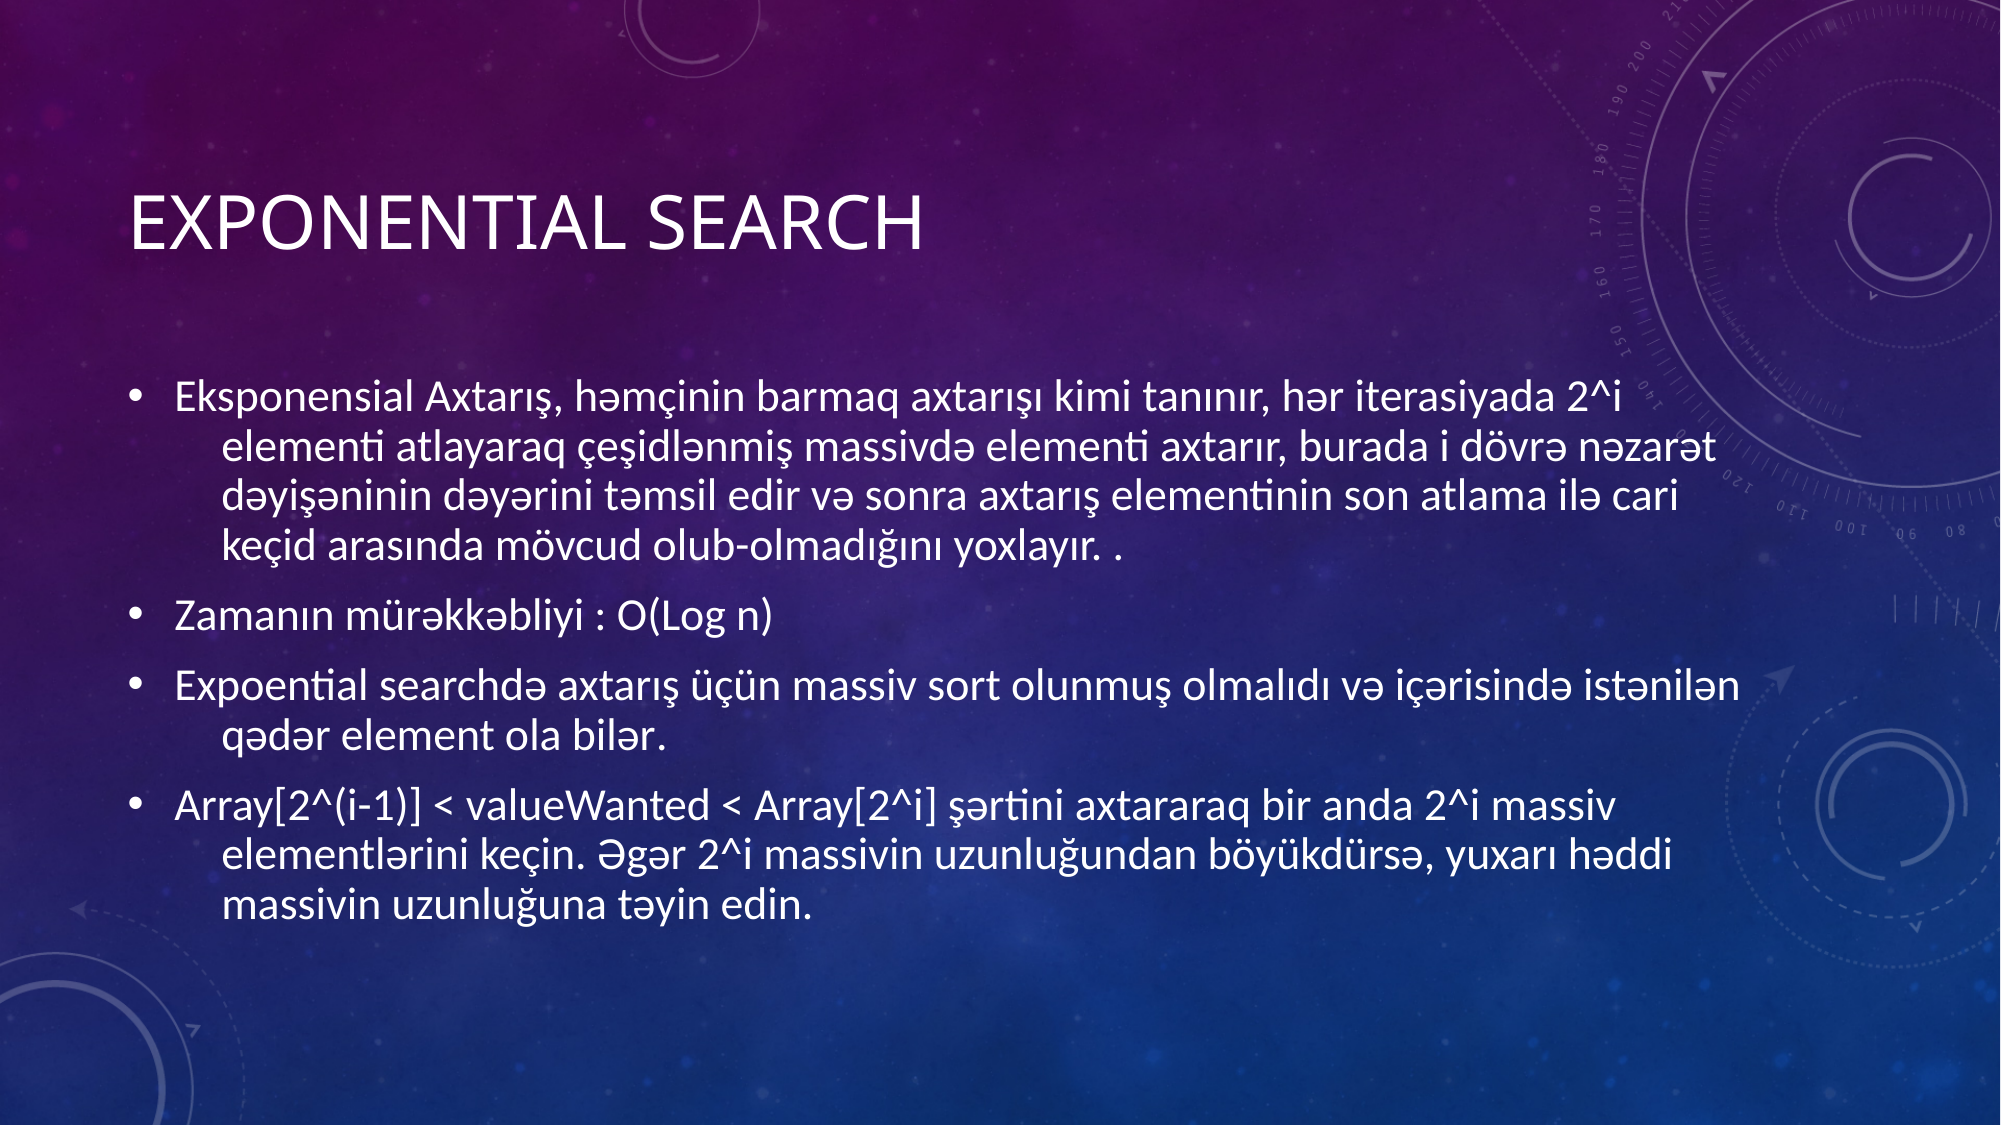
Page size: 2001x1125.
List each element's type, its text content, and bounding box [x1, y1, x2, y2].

list Eksponensial Axtarış, həmçinin barmaq axtarışı kimi tanınır, hər iterasiyada 2^i elementi atlayaraq çeşidlənmiş massivdə elementi axtarır, burada i dövrə nəzarət dəyişəninin dəyərini təmsil edir və sonra axtarış elementinin son atlama ilə cari keçid arasında mövcud olub-olmadığını yoxlayır. . Zamanın mürəkkəbliyi : O(Log n) Expoential searchdə axtarış üçün massiv sort olunmuş olmalıdı və içərisində istənilən qədər element ola bilər. Array[2^(i-1)] < valueWanted < Array[2^i] şərtini axtararaq bir anda 2^i massiv elementlərini keçin. Əgər 2^i massivin uzunluğundan böyükdürsə, yuxarı həddi massivin uzunluğuna təyin edin. [112, 351, 1775, 950]
title Exponential Search [112, 99, 1775, 339]
